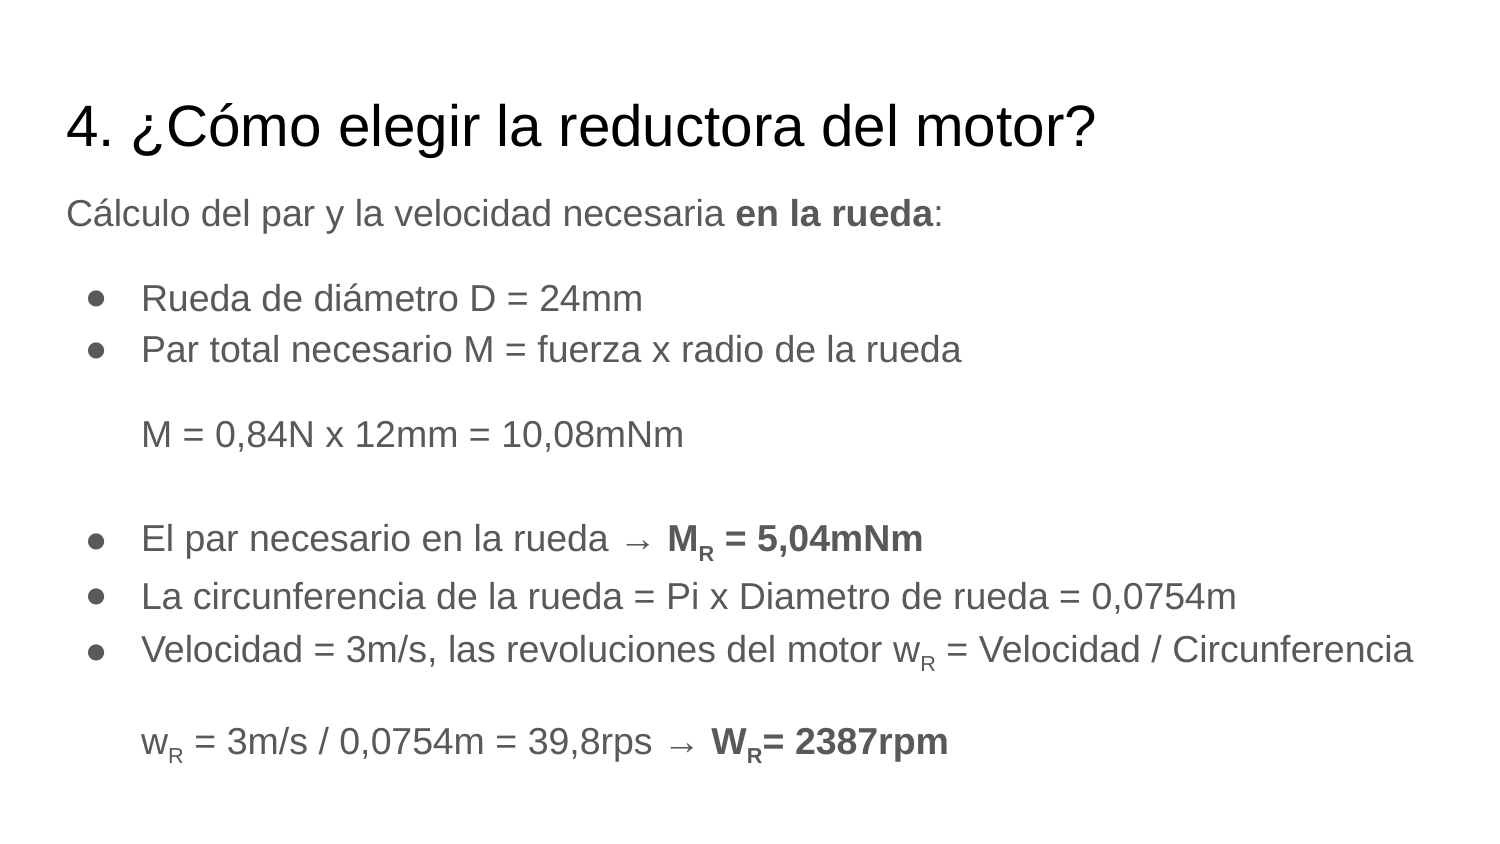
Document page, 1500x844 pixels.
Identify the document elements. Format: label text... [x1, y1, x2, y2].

title 4. ¿Cómo elegir la reductora del motor? [51, 72, 1449, 166]
list Cálculo del par y la velocidad necesaria en la rueda: Rueda de diámetro D = 24mm Par total necesario M = fuerza x radio de la rueda M = 0,84N x 12mm = 10,08mNm El par necesario en la rueda → MR = 5,04mNm La circunferencia de la rueda = Pi x Diametro de rueda = 0,0754m Velocidad = 3m/s, las revoluciones del motor wR = Velocidad / Circunferencia wR = 3m/s / 0,0754m = 39,8rps → WR= 2387rpm [51, 166, 1449, 728]
